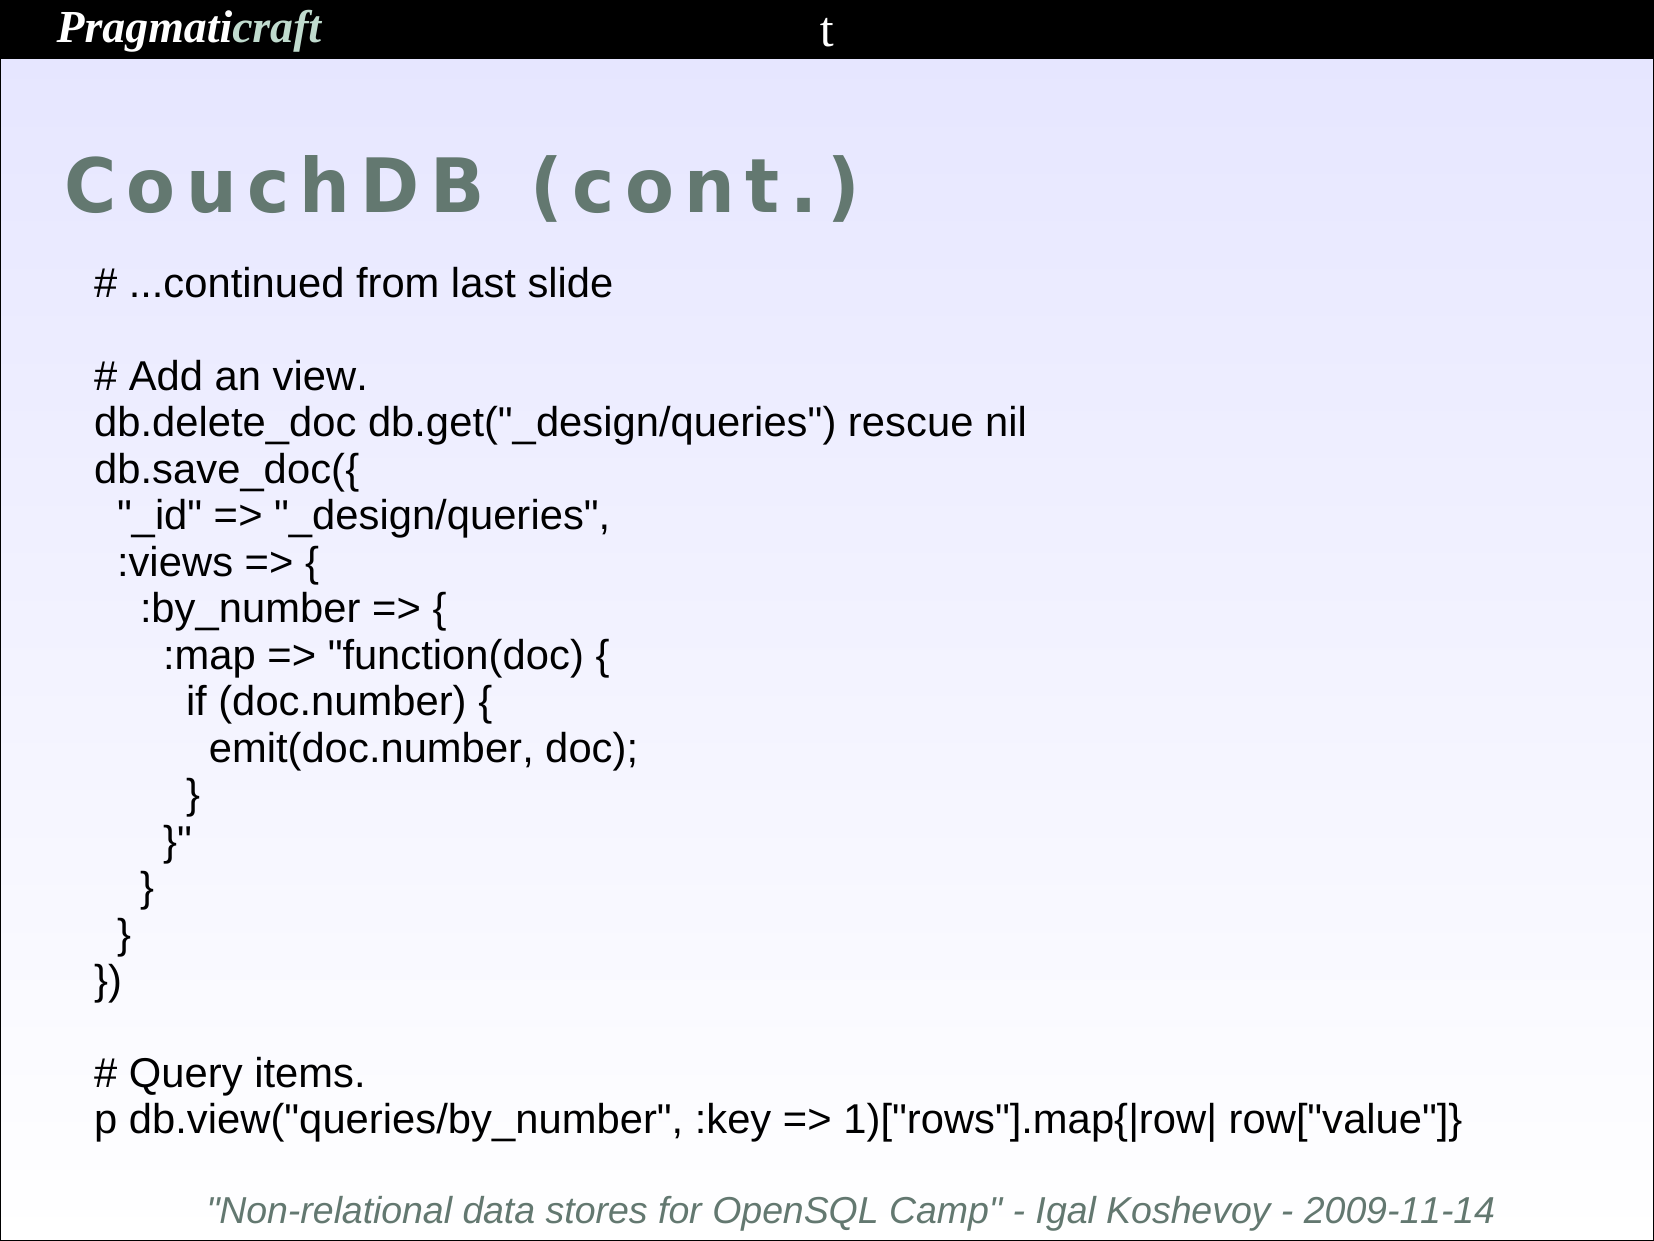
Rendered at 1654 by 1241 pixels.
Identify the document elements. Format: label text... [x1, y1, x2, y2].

text_box # ...continued from last slide # Add an view. db.delete_doc db.get("_design/queries") rescue nil db.save_doc({ "_id" => "_design/queries", :views => { :by_number => { :map => "function(doc) { if (doc.number) { emit(doc.number, doc); } }" } } }) # Query items. p db.view("queries/by_number", :key => 1)["rows"].map{|row| row["value"]} [79, 252, 1589, 1151]
title CouchDB (cont.) [64, 112, 1587, 261]
